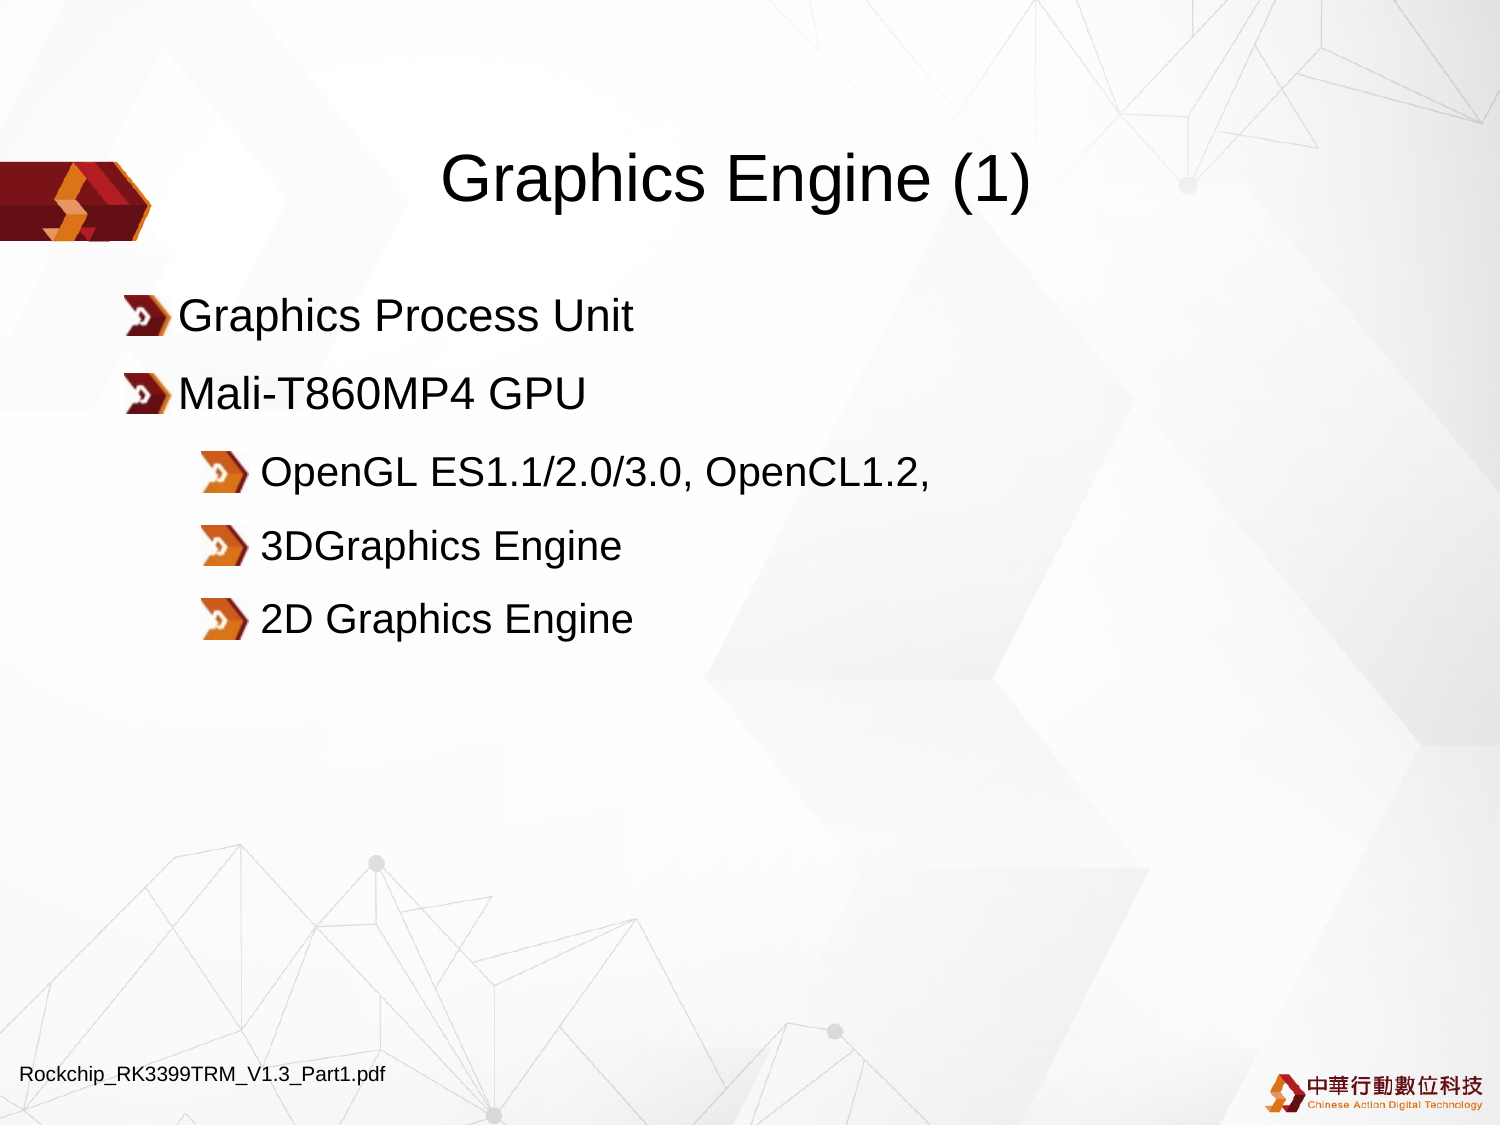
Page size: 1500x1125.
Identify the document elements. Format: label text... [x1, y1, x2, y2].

text_box Rockchip_RK3399TRM_V1.3_Part1.pdf [4, 1053, 696, 1114]
picture [0, 0, 1500, 1125]
title Graphics Engine (1) [107, 101, 1367, 255]
list Graphics Process Unit Mali-T860MP4 GPU OpenGL ES1.1/2.0/3.0, OpenCL1.2, 3DGraphics Engine 2D Graphics Engine [107, 290, 1425, 943]
